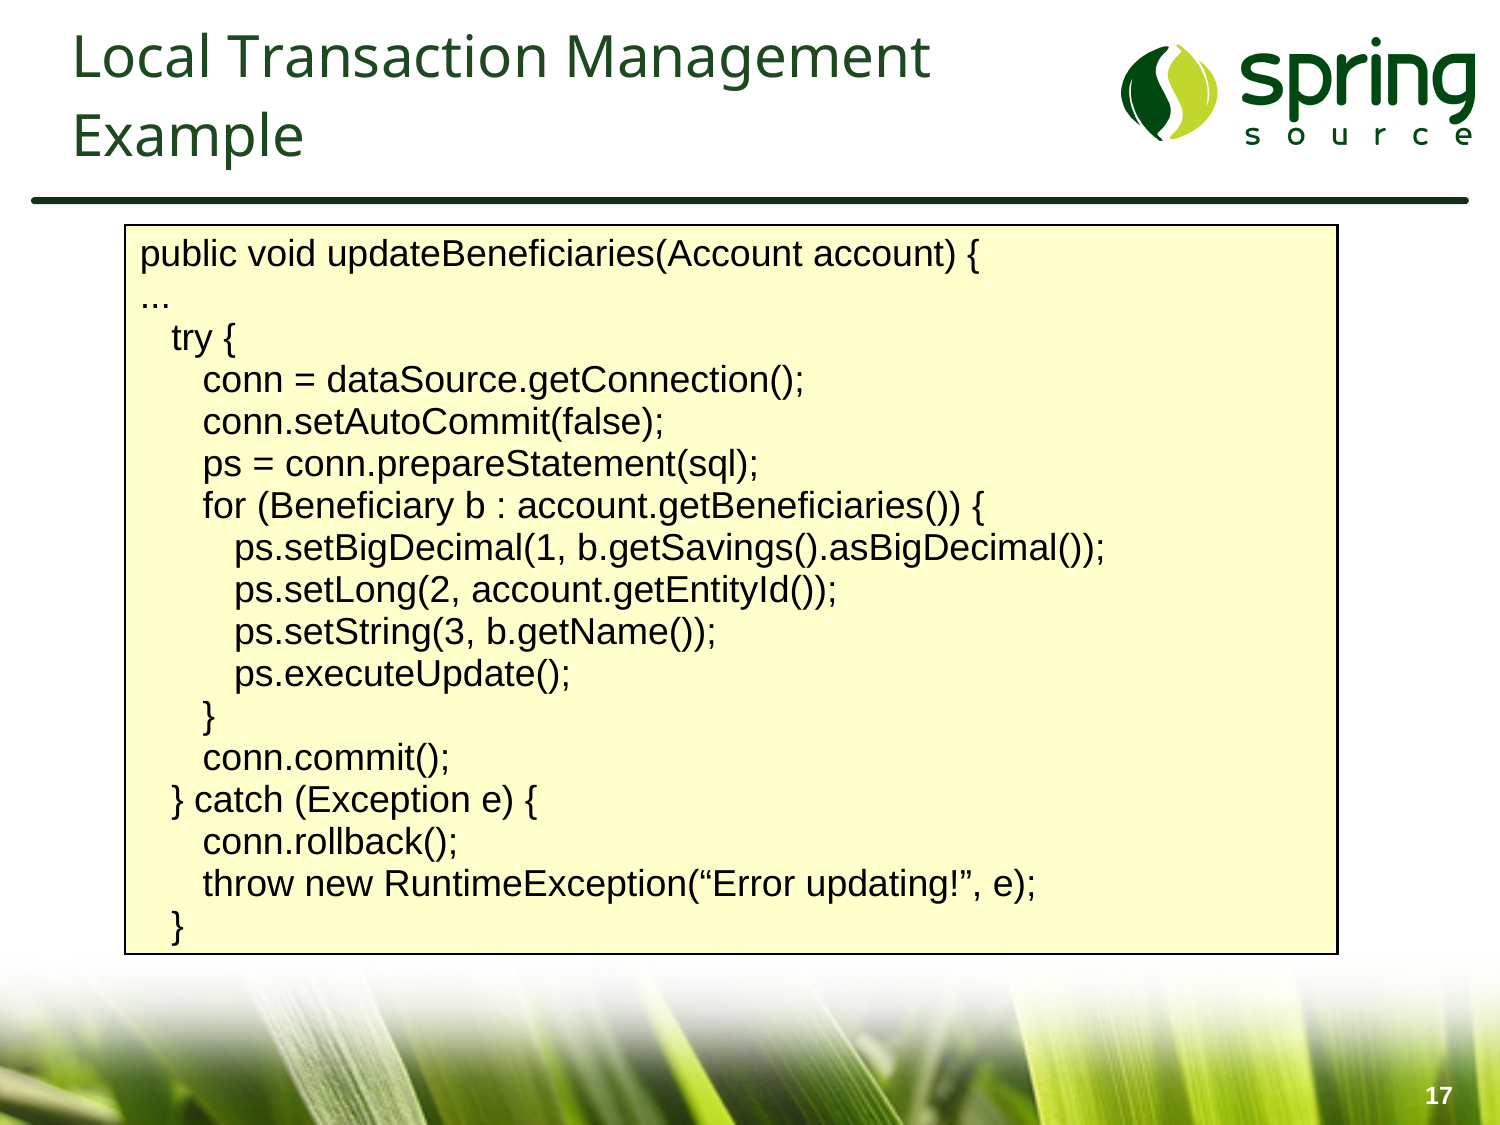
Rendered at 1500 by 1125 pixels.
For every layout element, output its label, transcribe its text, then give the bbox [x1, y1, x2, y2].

picture [0, 944, 1500, 1125]
text_box public void updateBeneficiaries(Account account) { ... try { conn = dataSource.getConnection(); conn.setAutoCommit(false); ps = conn.prepareStatement(sql); for (Beneficiary b : account.getBeneficiaries()) { ps.setBigDecimal(1, b.getSavings().asBigDecimal()); ps.setLong(2, account.getEntityId()); ps.setString(3, b.getName()); ps.executeUpdate(); } conn.commit(); } catch (Exception e) { conn.rollback(); throw new RuntimeException(“Error updating!”, e); } [124, 224, 1338, 955]
picture [1121, 37, 1475, 145]
title Local Transaction Management Example [56, 13, 1089, 176]
